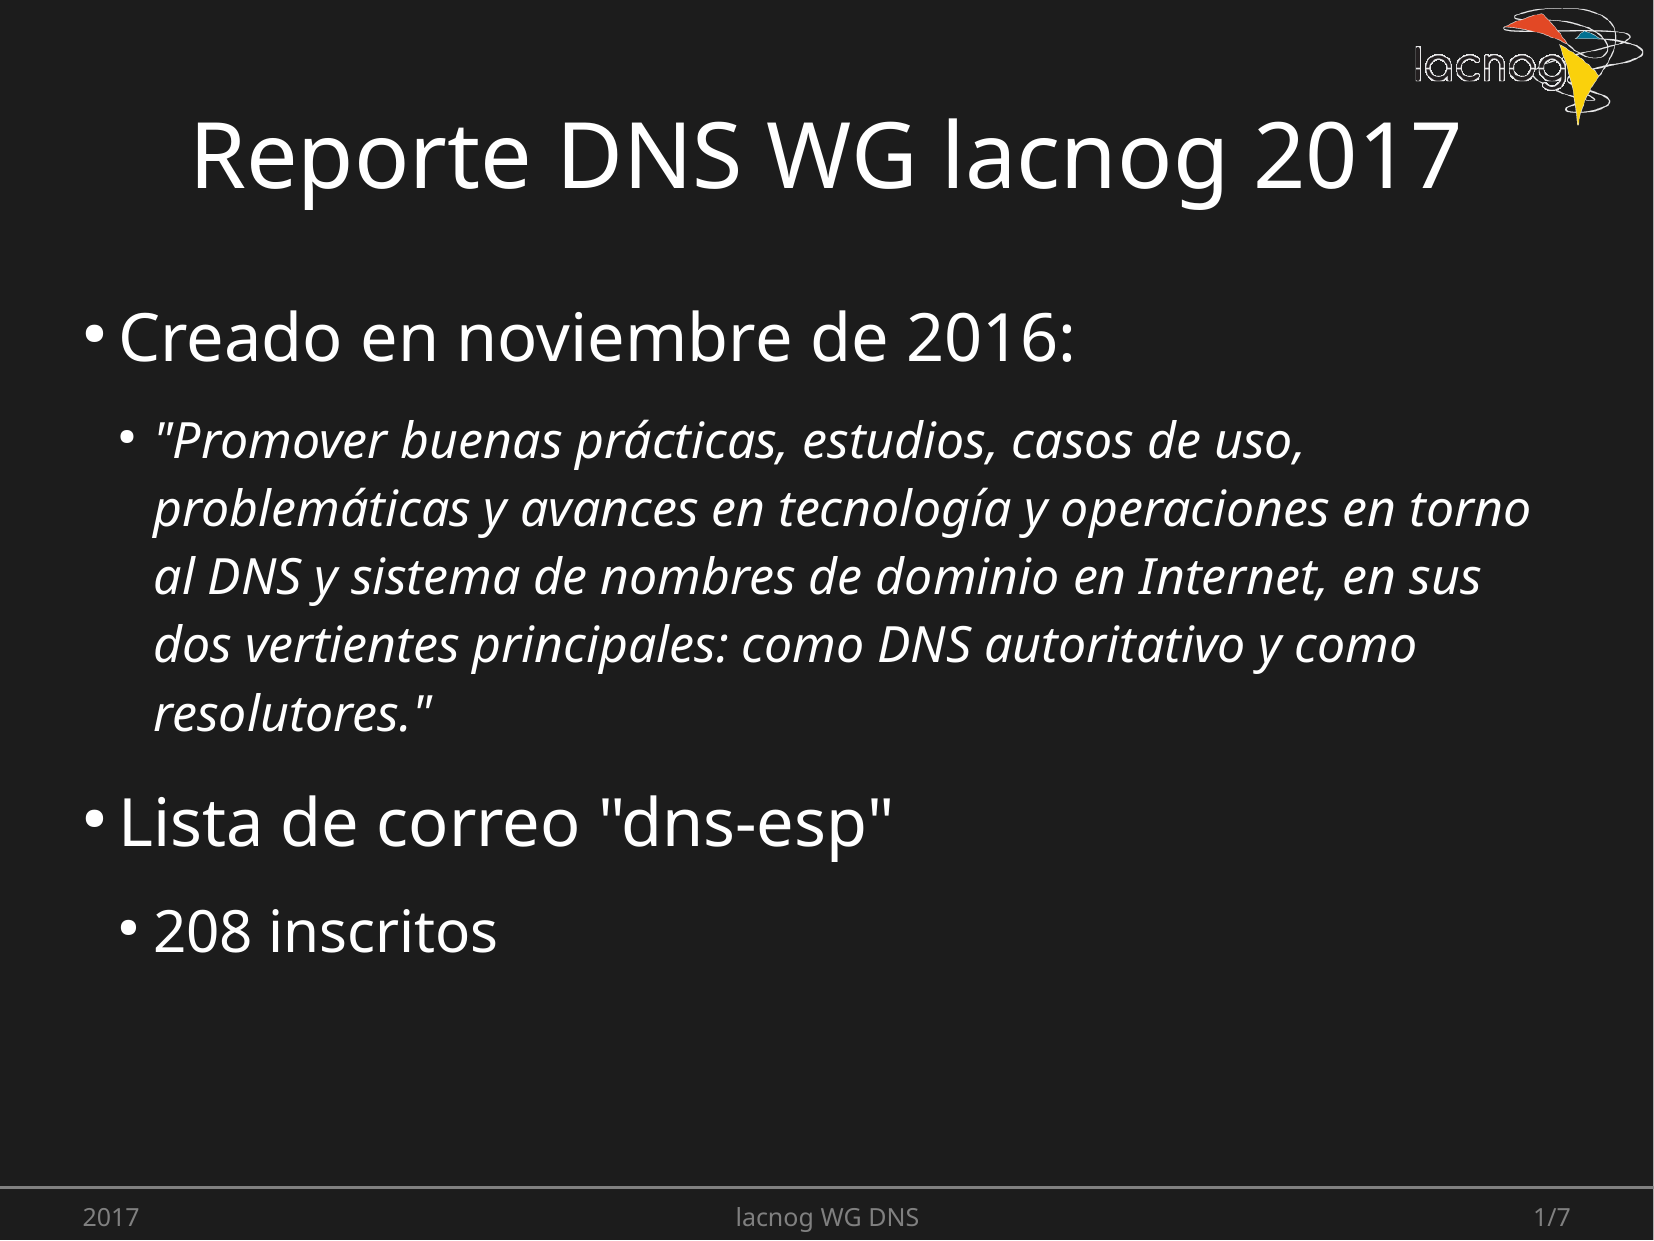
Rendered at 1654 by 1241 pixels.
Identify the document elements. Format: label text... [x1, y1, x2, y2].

picture [1410, 2, 1649, 131]
title Reporte DNS WG lacnog 2017 [82, 49, 1571, 257]
list Creado en noviembre de 2016: "Promover buenas prácticas, estudios, casos de uso, problemáticas y avances en tecnología y operaciones en torno al DNS y sistema de nombres de dominio en Internet, en sus dos vertientes principales: como DNS autoritativo y como resolutores." Lista de correo "dns-esp" 208 inscritos [82, 290, 1571, 1010]
